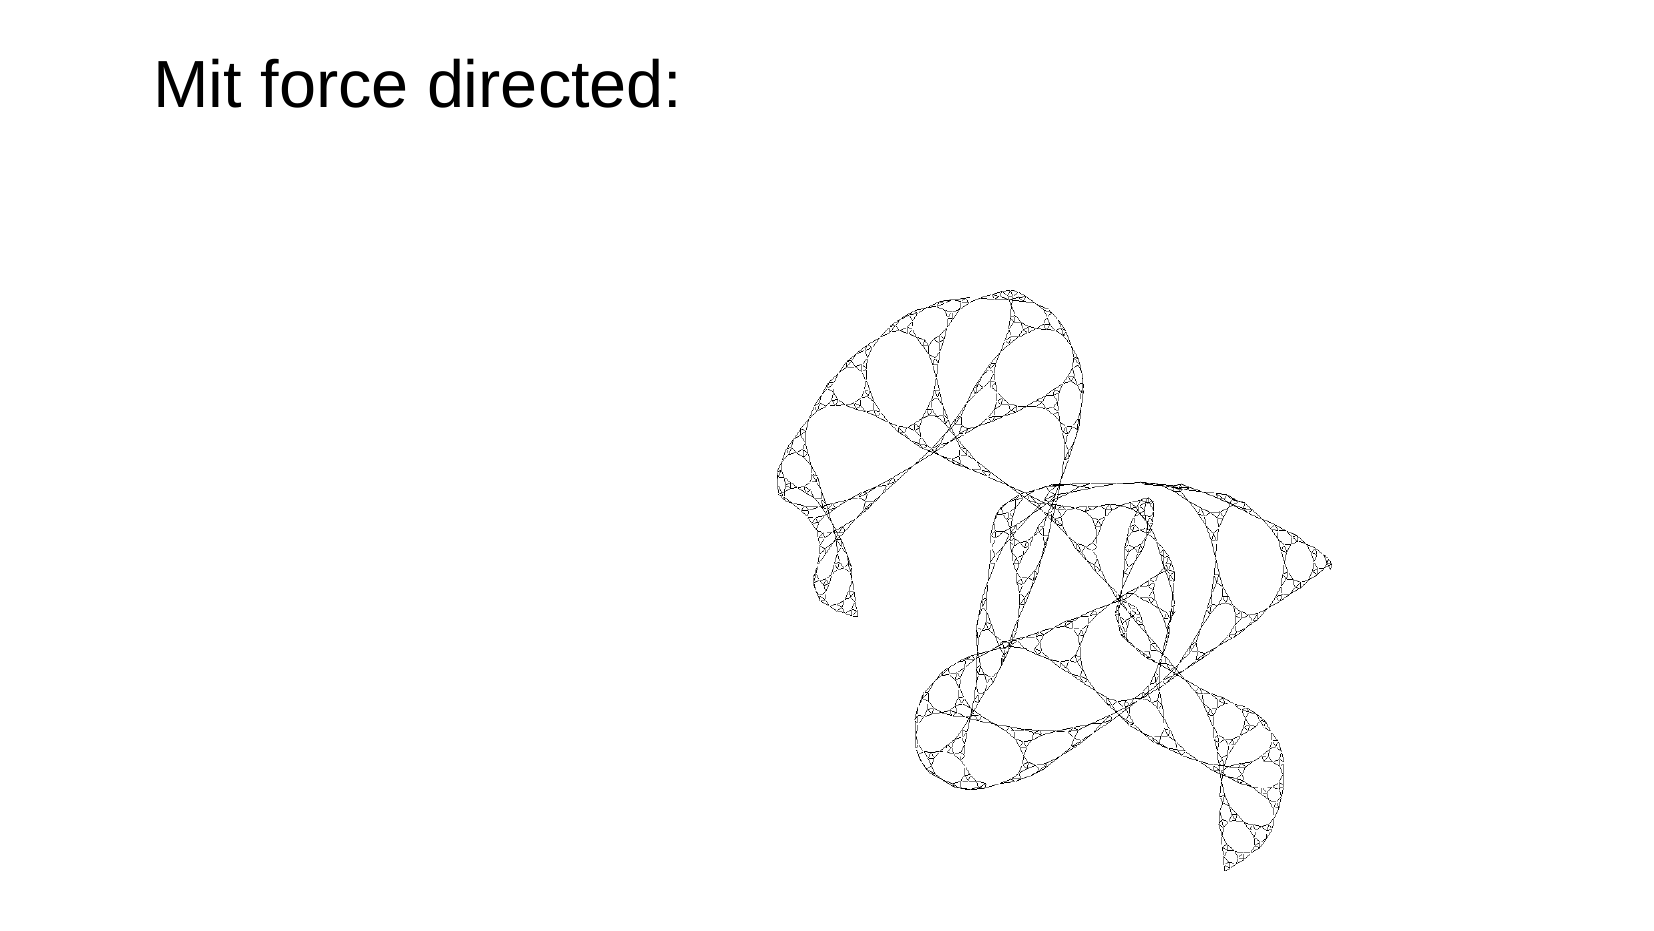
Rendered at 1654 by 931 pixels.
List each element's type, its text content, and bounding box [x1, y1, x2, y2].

picture [744, 277, 1365, 898]
list Mit force directed: [82, 47, 1571, 166]
